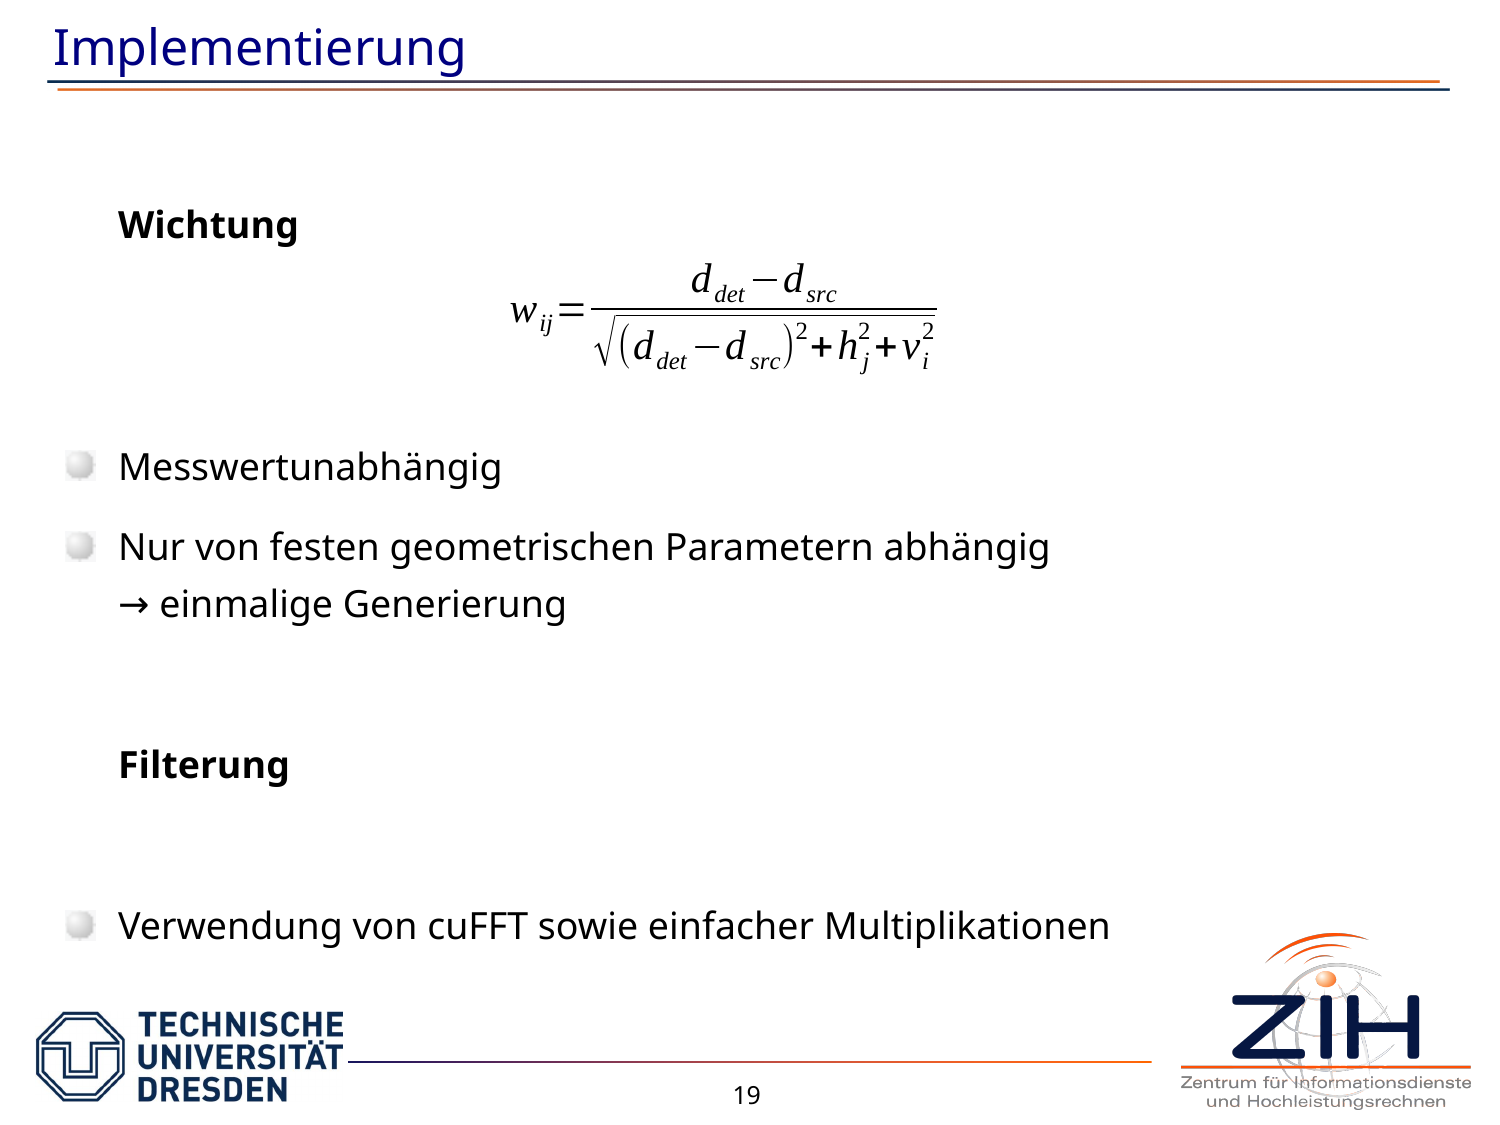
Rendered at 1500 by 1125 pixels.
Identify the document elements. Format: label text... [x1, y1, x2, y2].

chart [501, 255, 946, 376]
picture [65, 910, 96, 941]
picture [35, 1011, 343, 1102]
picture [1181, 933, 1471, 1110]
list Wichtung Messwertunabhängig Nur von festen geometrischen Parametern abhängig → einmalige Generierung Filterung Verwendung von cuFFT sowie einfacher Multiplikationen [29, 118, 1418, 800]
picture [47, 80, 1450, 91]
title Implementierung [53, 12, 1453, 81]
